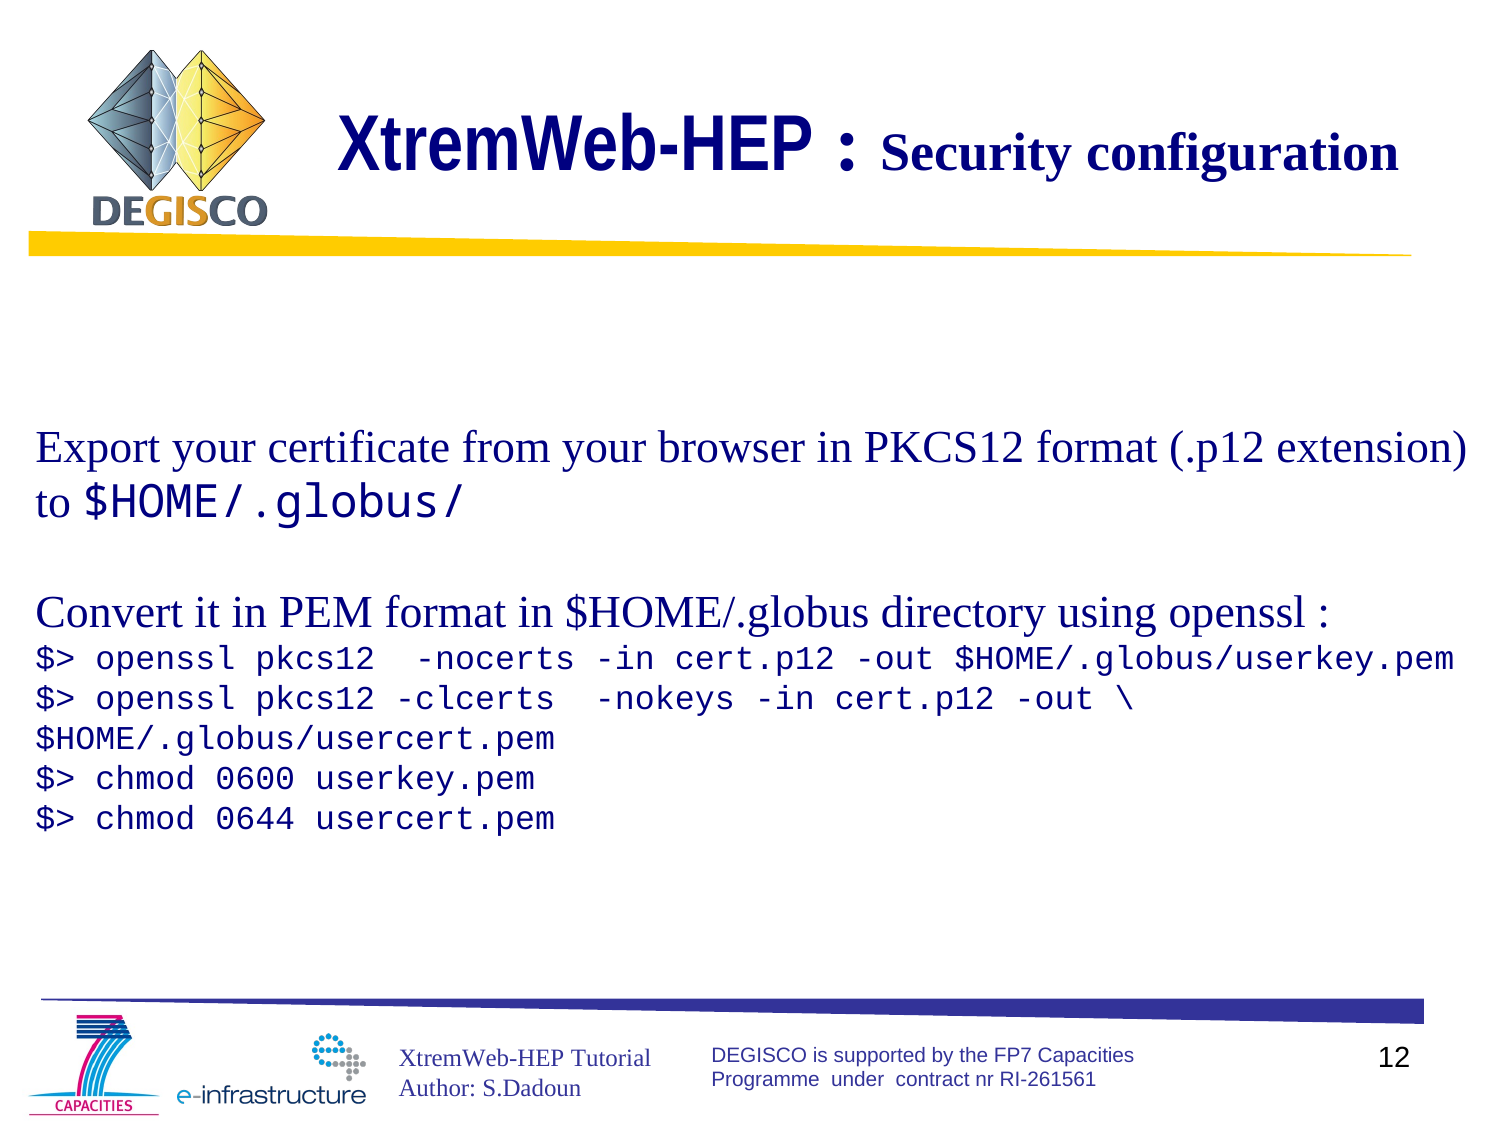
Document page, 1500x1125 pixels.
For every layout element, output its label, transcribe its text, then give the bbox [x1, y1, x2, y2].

picture [65, 44, 287, 226]
title XtremWeb-HEP : Security configuration [259, 56, 1479, 221]
picture [317, 1038, 340, 1049]
picture [22, 1007, 165, 1124]
subtitle Export your certificate from your browser in PKCS12 format (.p12 extension) to $HOME/.globus/ Convert it in PEM format in $HOME/.globus directory using openssl : $> openssl pkcs12 -nocerts -in cert.p12 -out $HOME/.globus/userkey.pem $> openssl pkcs12 -clcerts -nokeys -in cert.p12 -out \ $HOME/.globus/usercert.pem $> chmod 0600 userkey.pem $> chmod 0644 usercert.pem [35, 255, 1483, 998]
picture [177, 1033, 366, 1104]
